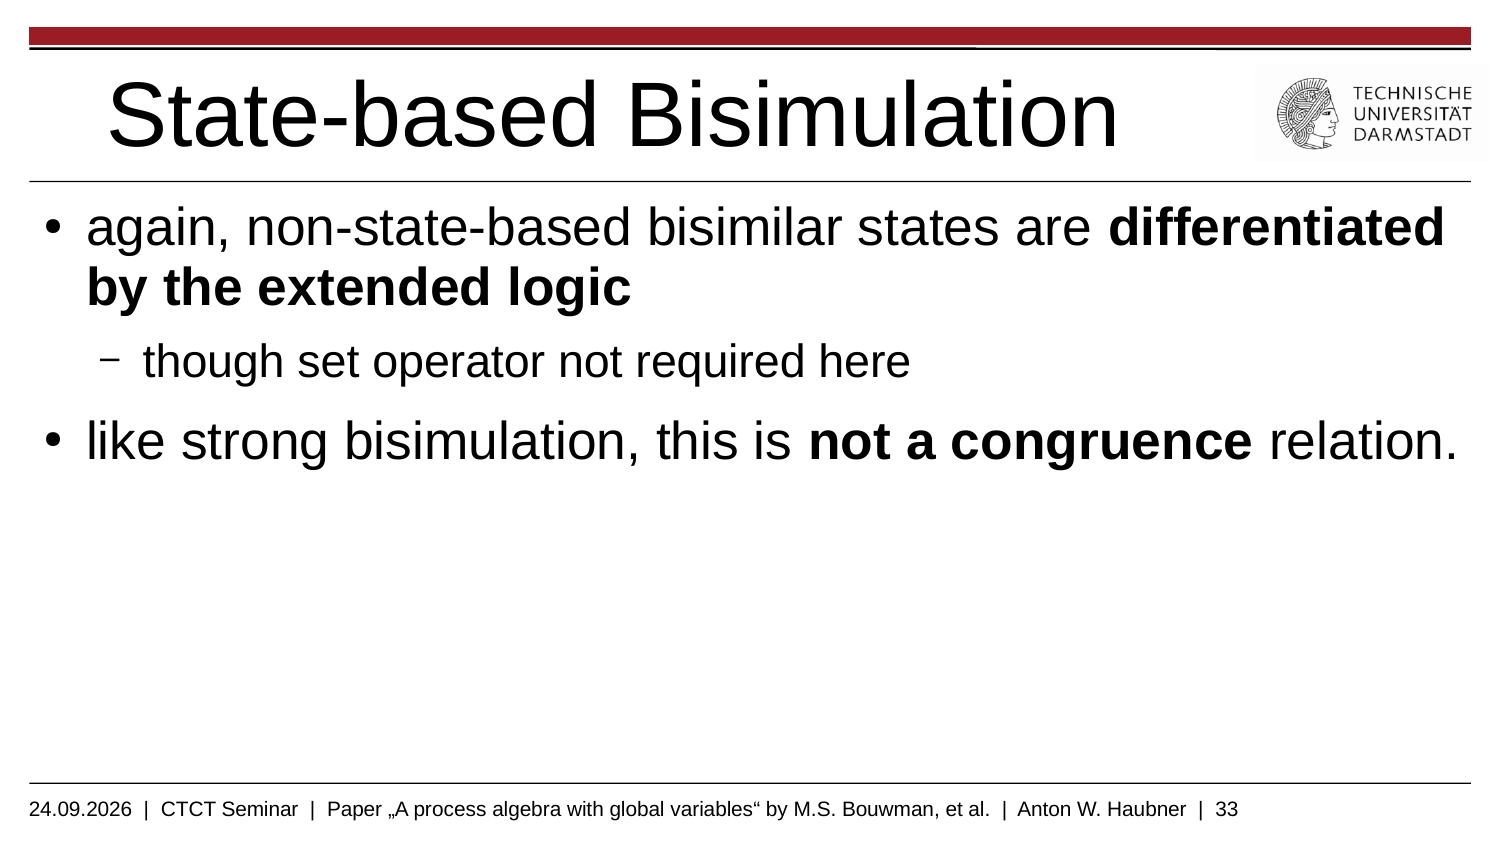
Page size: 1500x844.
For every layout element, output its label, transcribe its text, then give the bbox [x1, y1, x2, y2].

picture [1255, 65, 1490, 162]
list again, non-state-based bisimilar states are differentiated by the extended logic though set operator not required here like strong bisimulation, this is not a congruence relation. [29, 197, 1471, 516]
title State-based Bisimulation [29, 63, 1199, 167]
